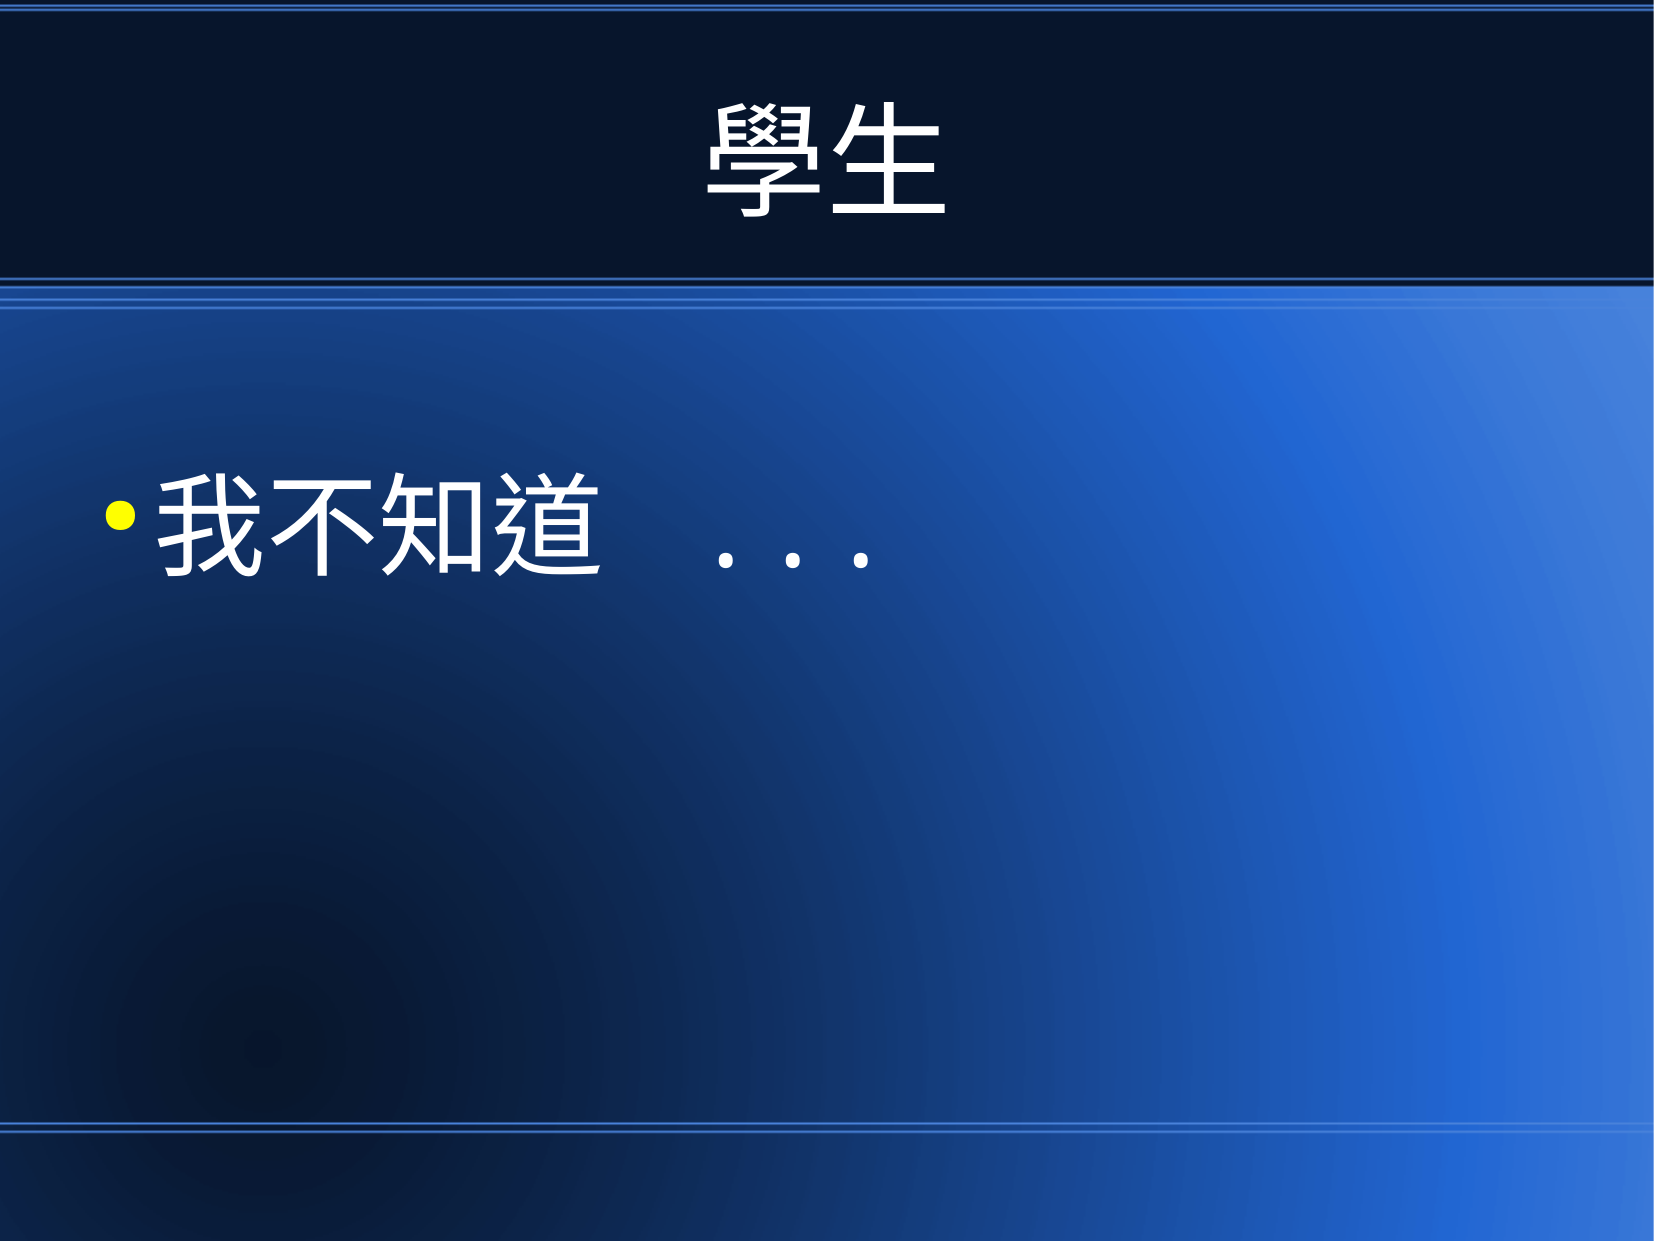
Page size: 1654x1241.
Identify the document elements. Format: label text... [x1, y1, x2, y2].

picture [0, 0, 1654, 1241]
title 學生 [82, 49, 1571, 257]
list 我不知道 ... [82, 355, 1571, 1241]
